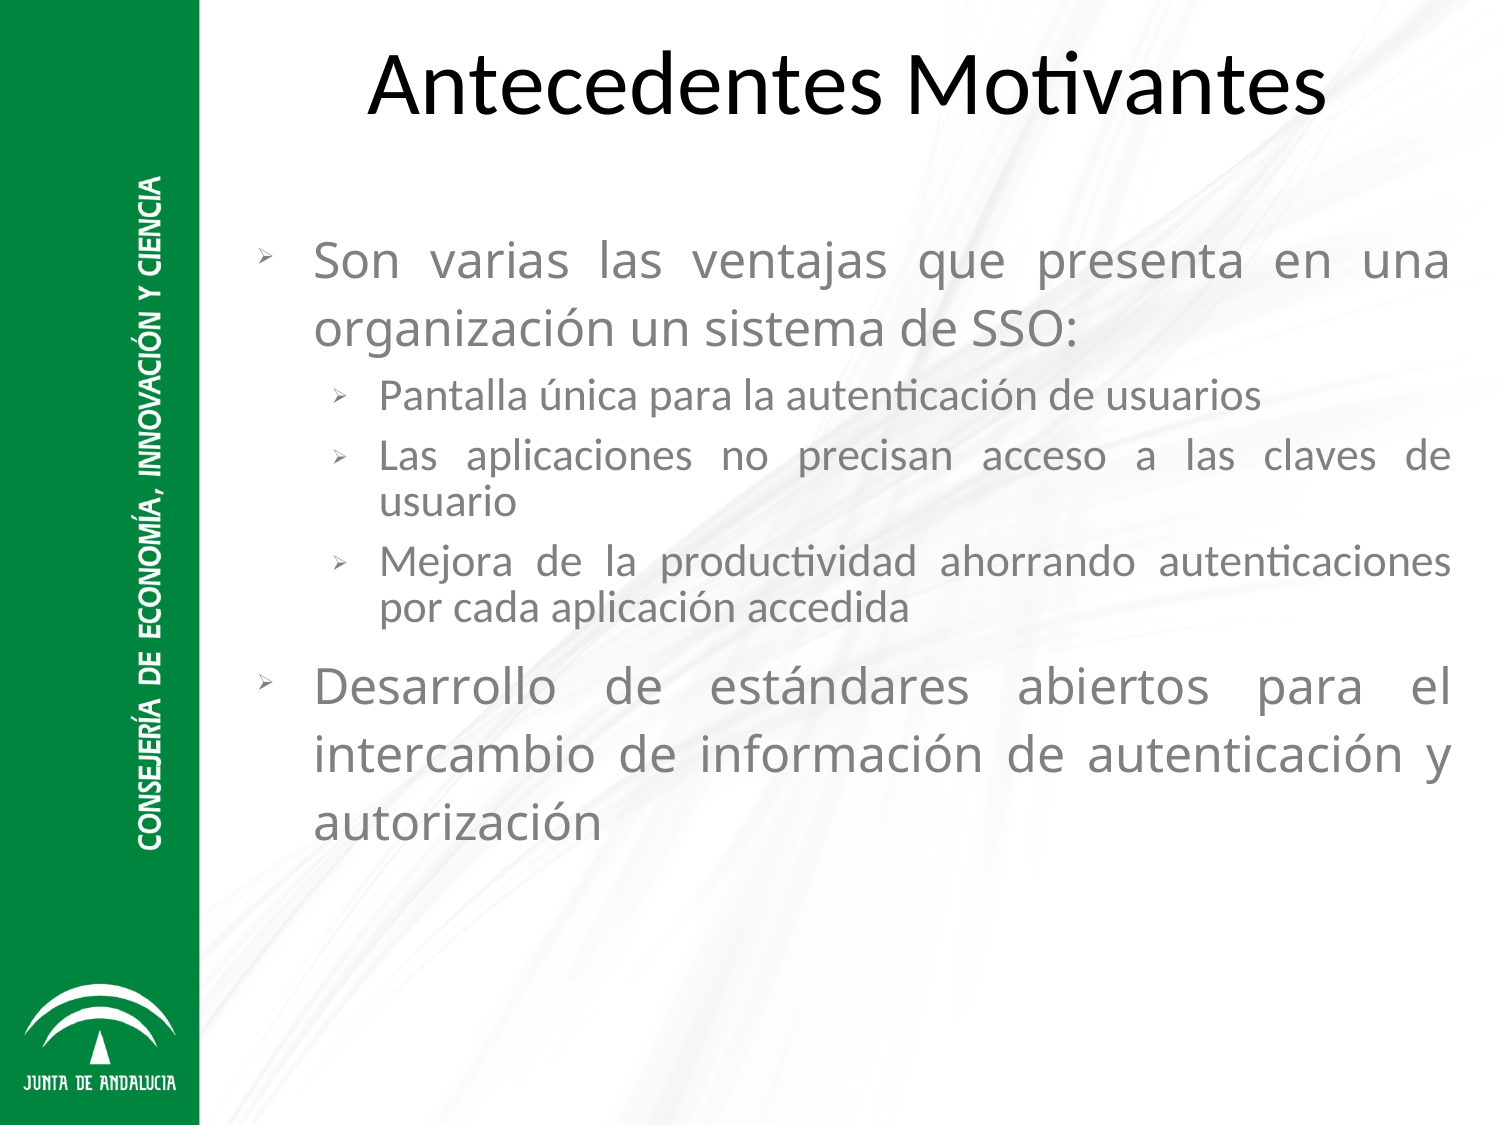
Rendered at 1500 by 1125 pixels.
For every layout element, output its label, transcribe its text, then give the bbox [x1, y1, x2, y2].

title Antecedentes Motivantes [183, 38, 1500, 146]
picture [0, 0, 1500, 1125]
list Son varias las ventajas que presenta en una organización un sistema de SSO: Pantalla única para la autenticación de usuarios Las aplicaciones no precisan acceso a las claves de usuario Mejora de la productividad ahorrando autenticaciones por cada aplicación accedida Desarrollo de estándares abiertos para el intercambio de información de autenticación y autorización [256, 225, 1453, 970]
